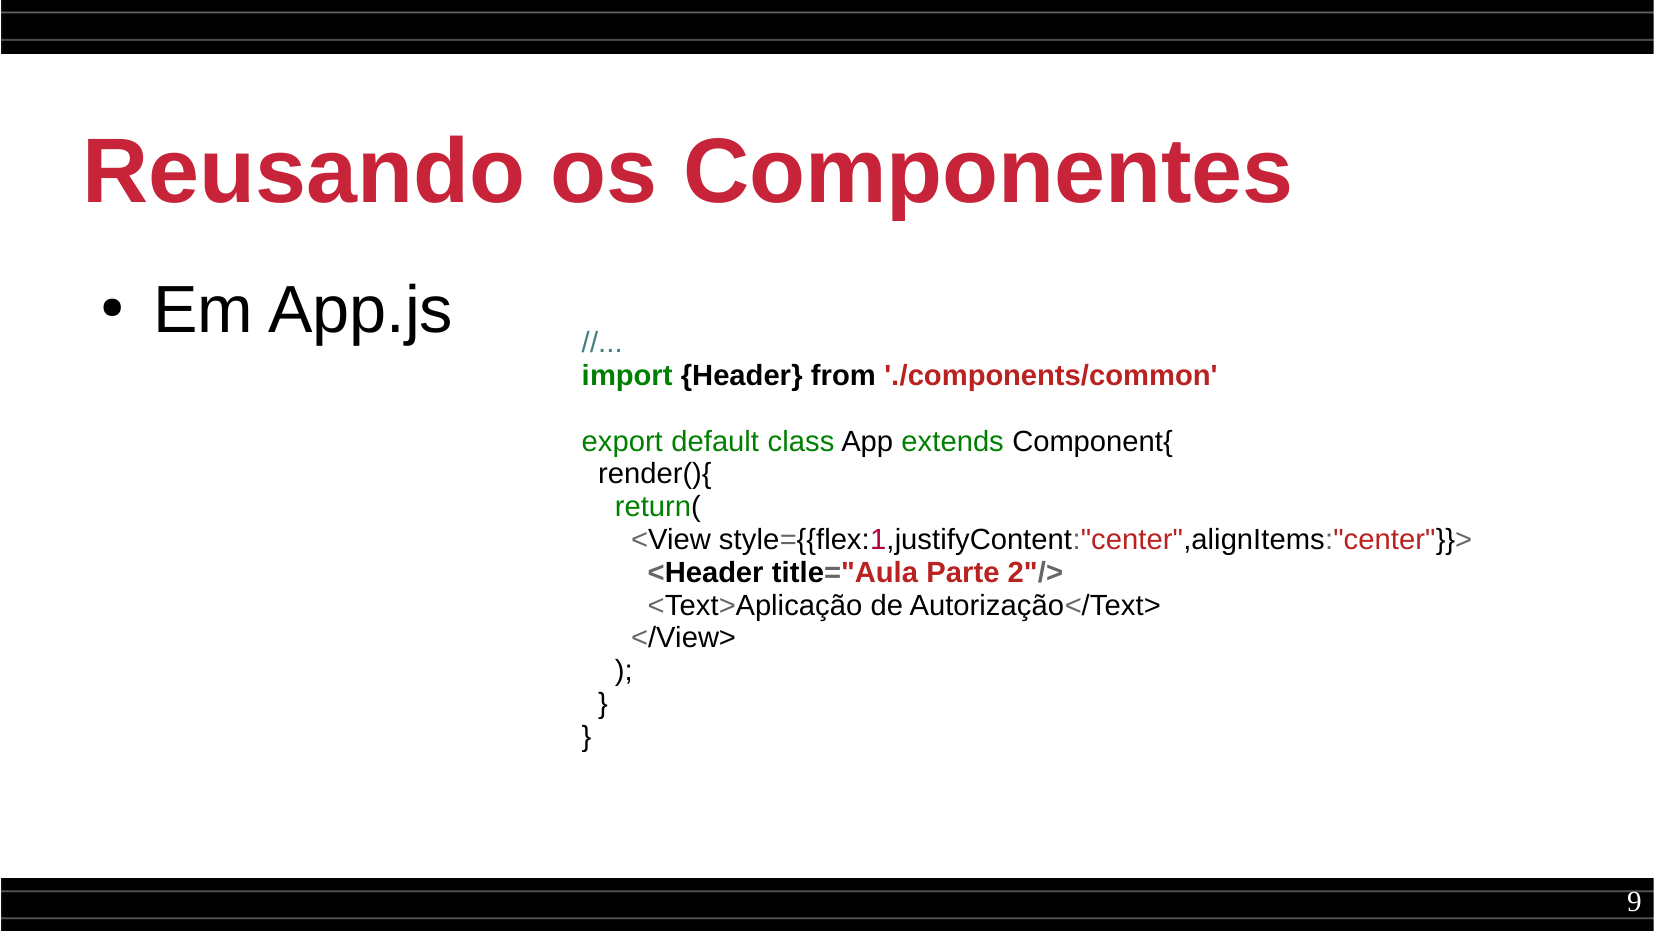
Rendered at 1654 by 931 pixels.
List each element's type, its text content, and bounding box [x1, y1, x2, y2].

text_box //... import {Header} from './components/common' export default class App extends Component{ render(){ return( <View style={{flex:1,justifyContent:"center",alignItems:"center"}}> <Header title="Aula Parte 2"/> <Text>Aplicação de Autorização</Text> </View> ); } } [566, 318, 1512, 760]
picture [1, 878, 1654, 931]
picture [1, 0, 1654, 54]
list Em App.js [82, 271, 1571, 758]
title Reusando os Componentes [82, 92, 1571, 249]
